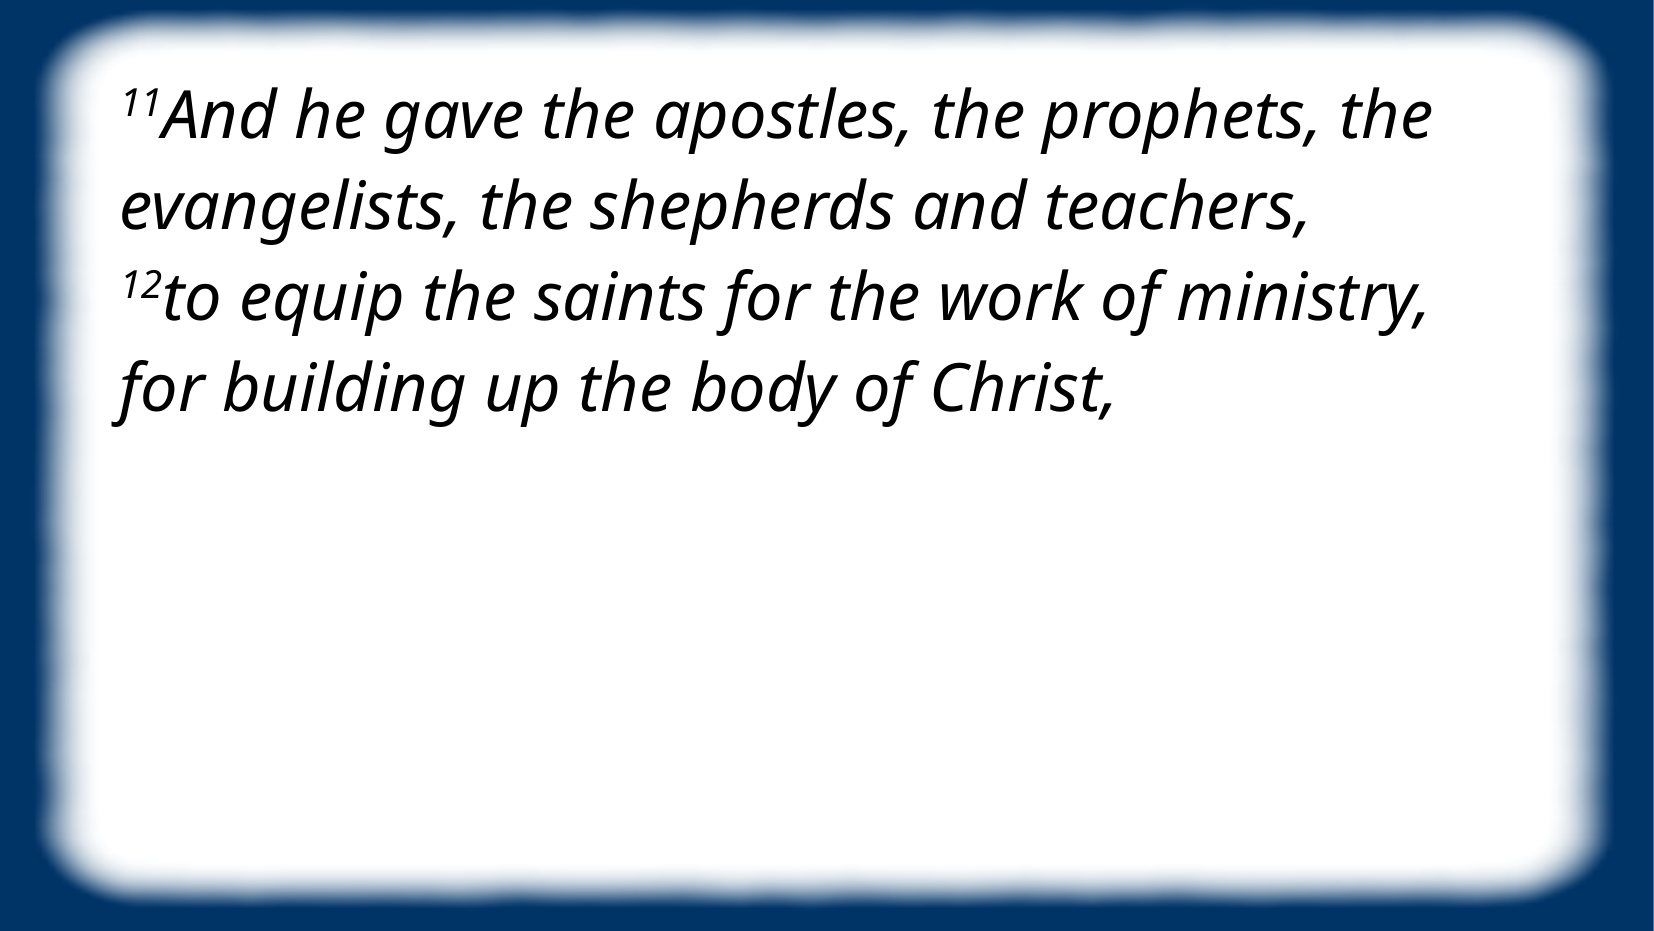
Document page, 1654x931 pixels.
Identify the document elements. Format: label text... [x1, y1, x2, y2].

text_box 11And he gave the apostles, the prophets, the evangelists, the shepherds and teachers, 12to equip the saints for the work of ministry, for building up the body of Christ, [105, 60, 1546, 430]
picture [0, 0, 1654, 931]
